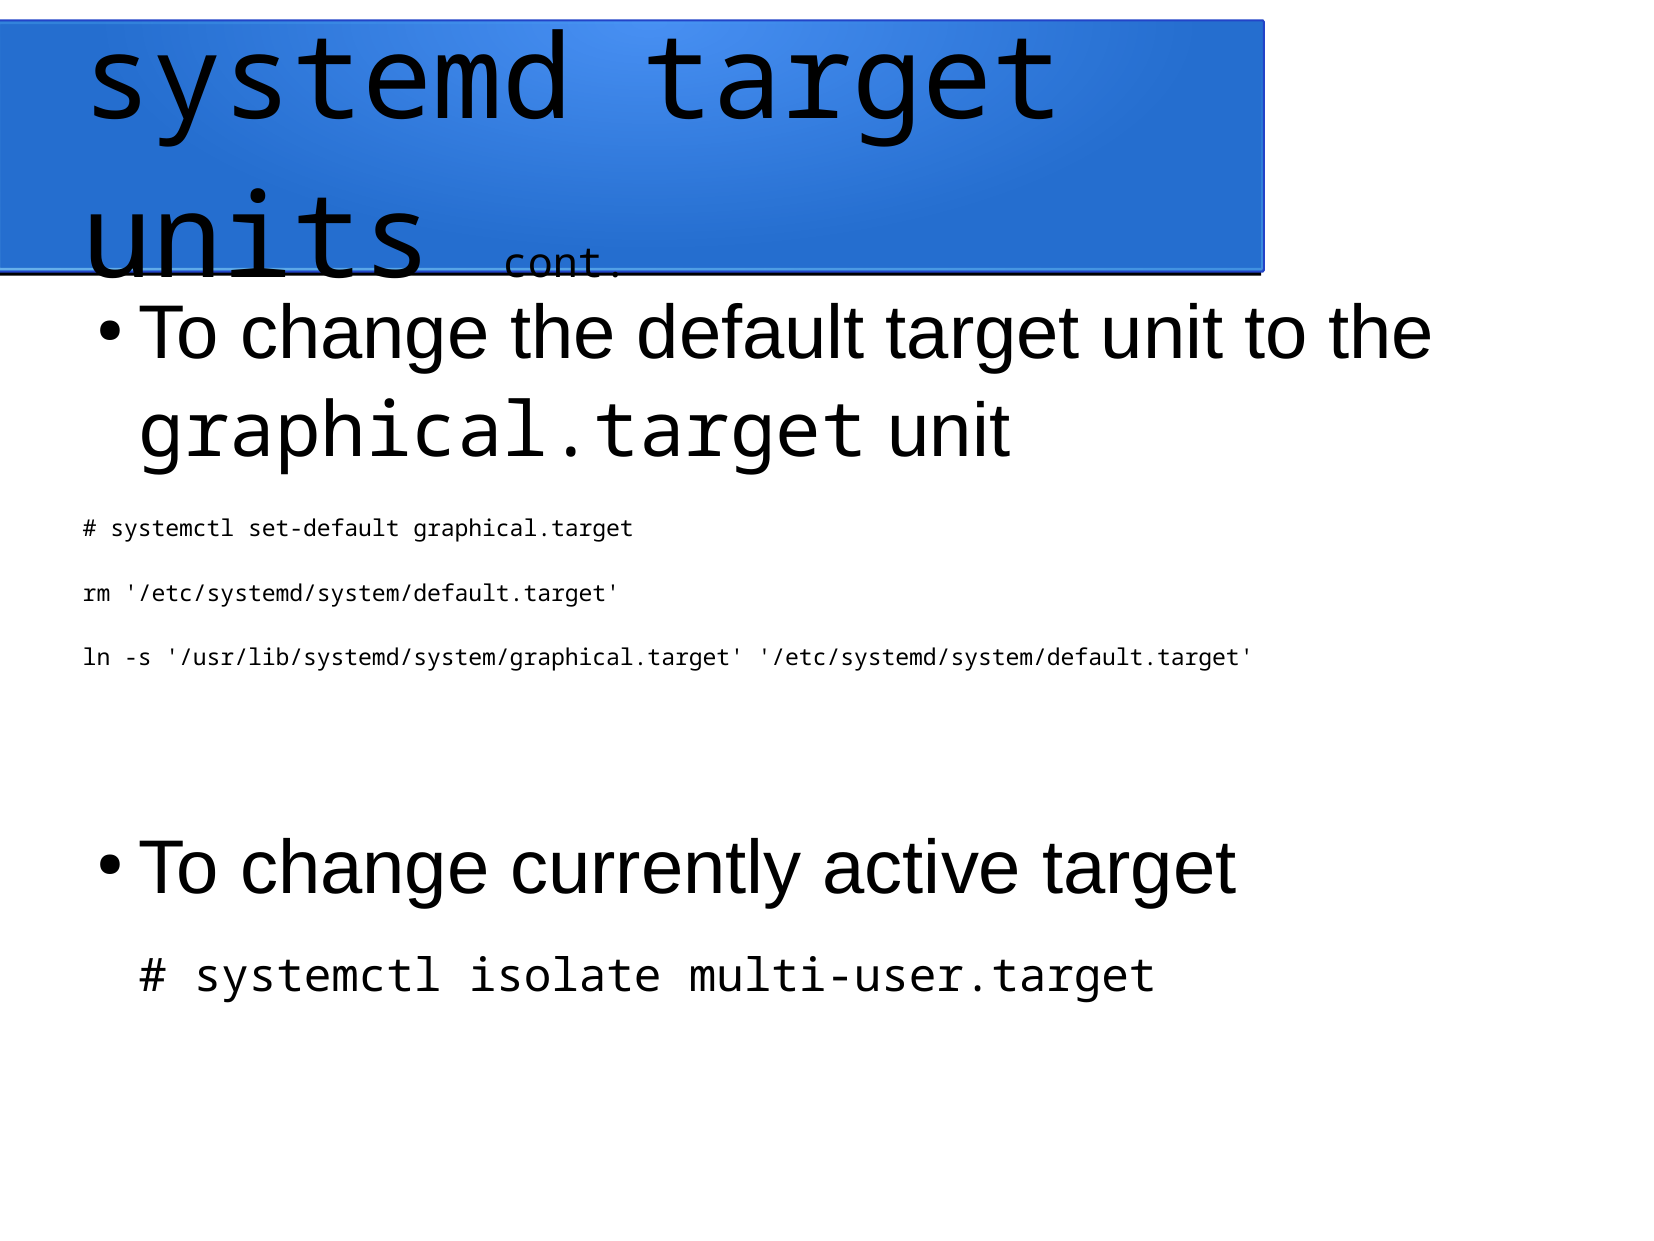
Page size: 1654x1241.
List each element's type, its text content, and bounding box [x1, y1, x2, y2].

title systemd target units cont. [82, 17, 1571, 289]
list To change the default target unit to the graphical.target unit # systemctl set-default graphical.target rm '/etc/systemd/system/default.target' ln -s '/usr/lib/systemd/system/graphical.target' '/etc/systemd/system/default.target' To change currently active target # systemctl isolate multi-user.target [82, 290, 1571, 1010]
